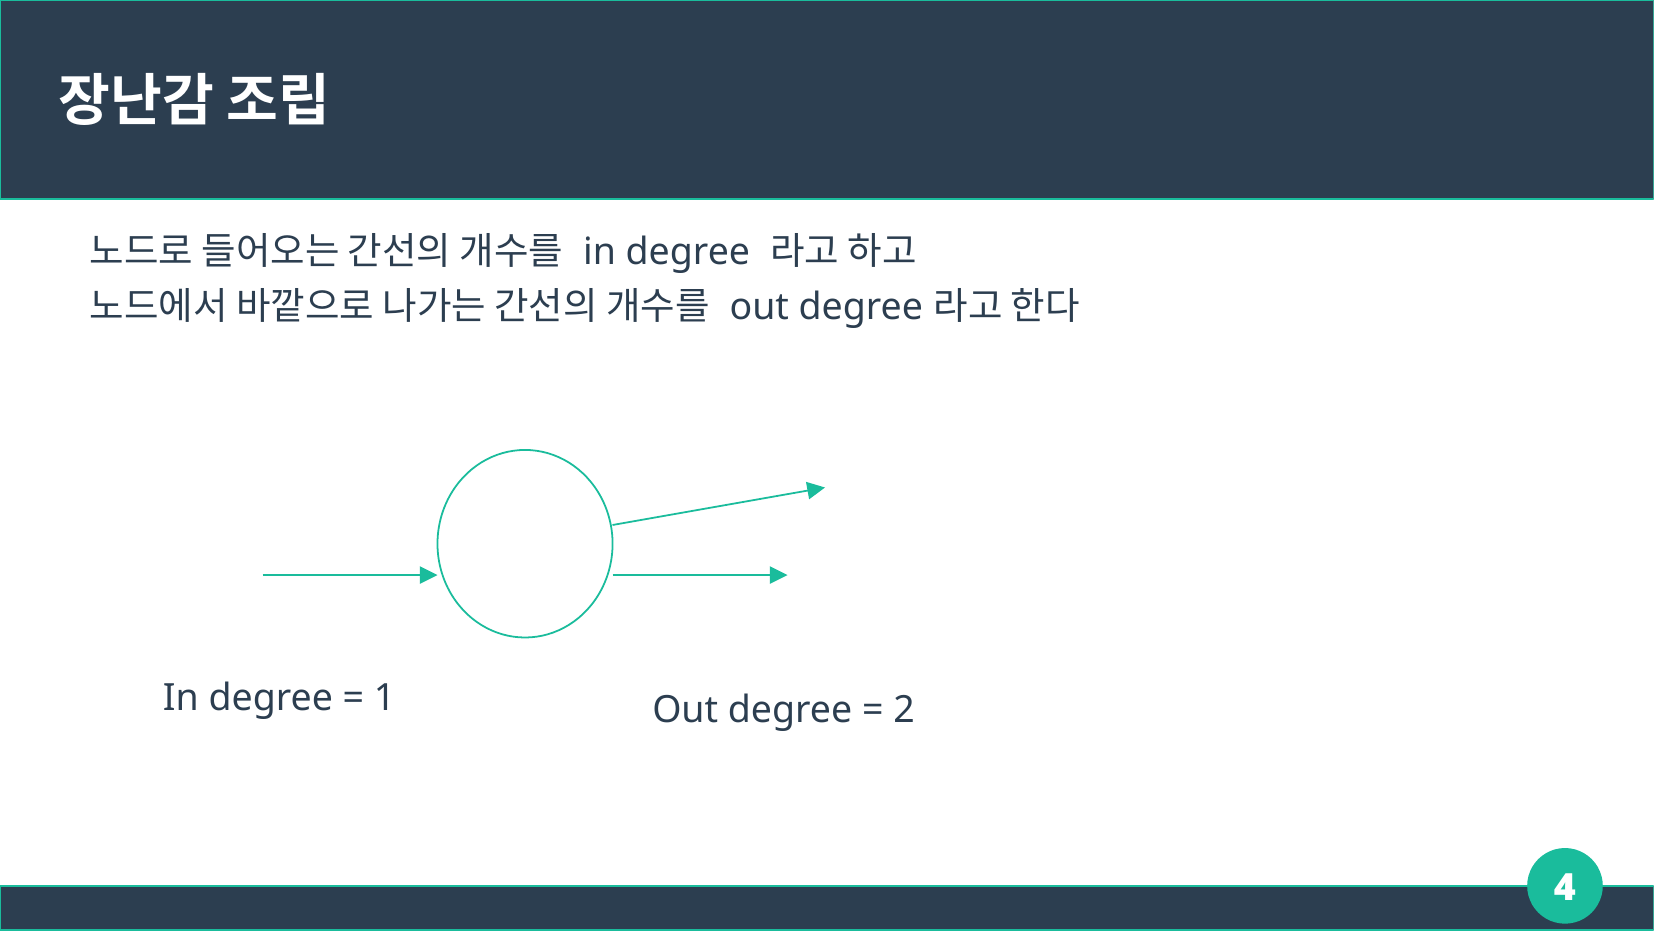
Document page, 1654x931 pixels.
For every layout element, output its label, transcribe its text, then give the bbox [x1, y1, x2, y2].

text_box 노드로 들어오는 간선의 개수를 in degree 라고 하고 노드에서 바깥으로 나가는 간선의 개수를 out degree라고 한다 [75, 213, 1126, 392]
text_box In degree = 1 [148, 637, 413, 755]
text_box Out degree = 2 [637, 675, 930, 741]
title 장난감 조립 [59, 37, 1595, 156]
text_box [437, 449, 613, 638]
